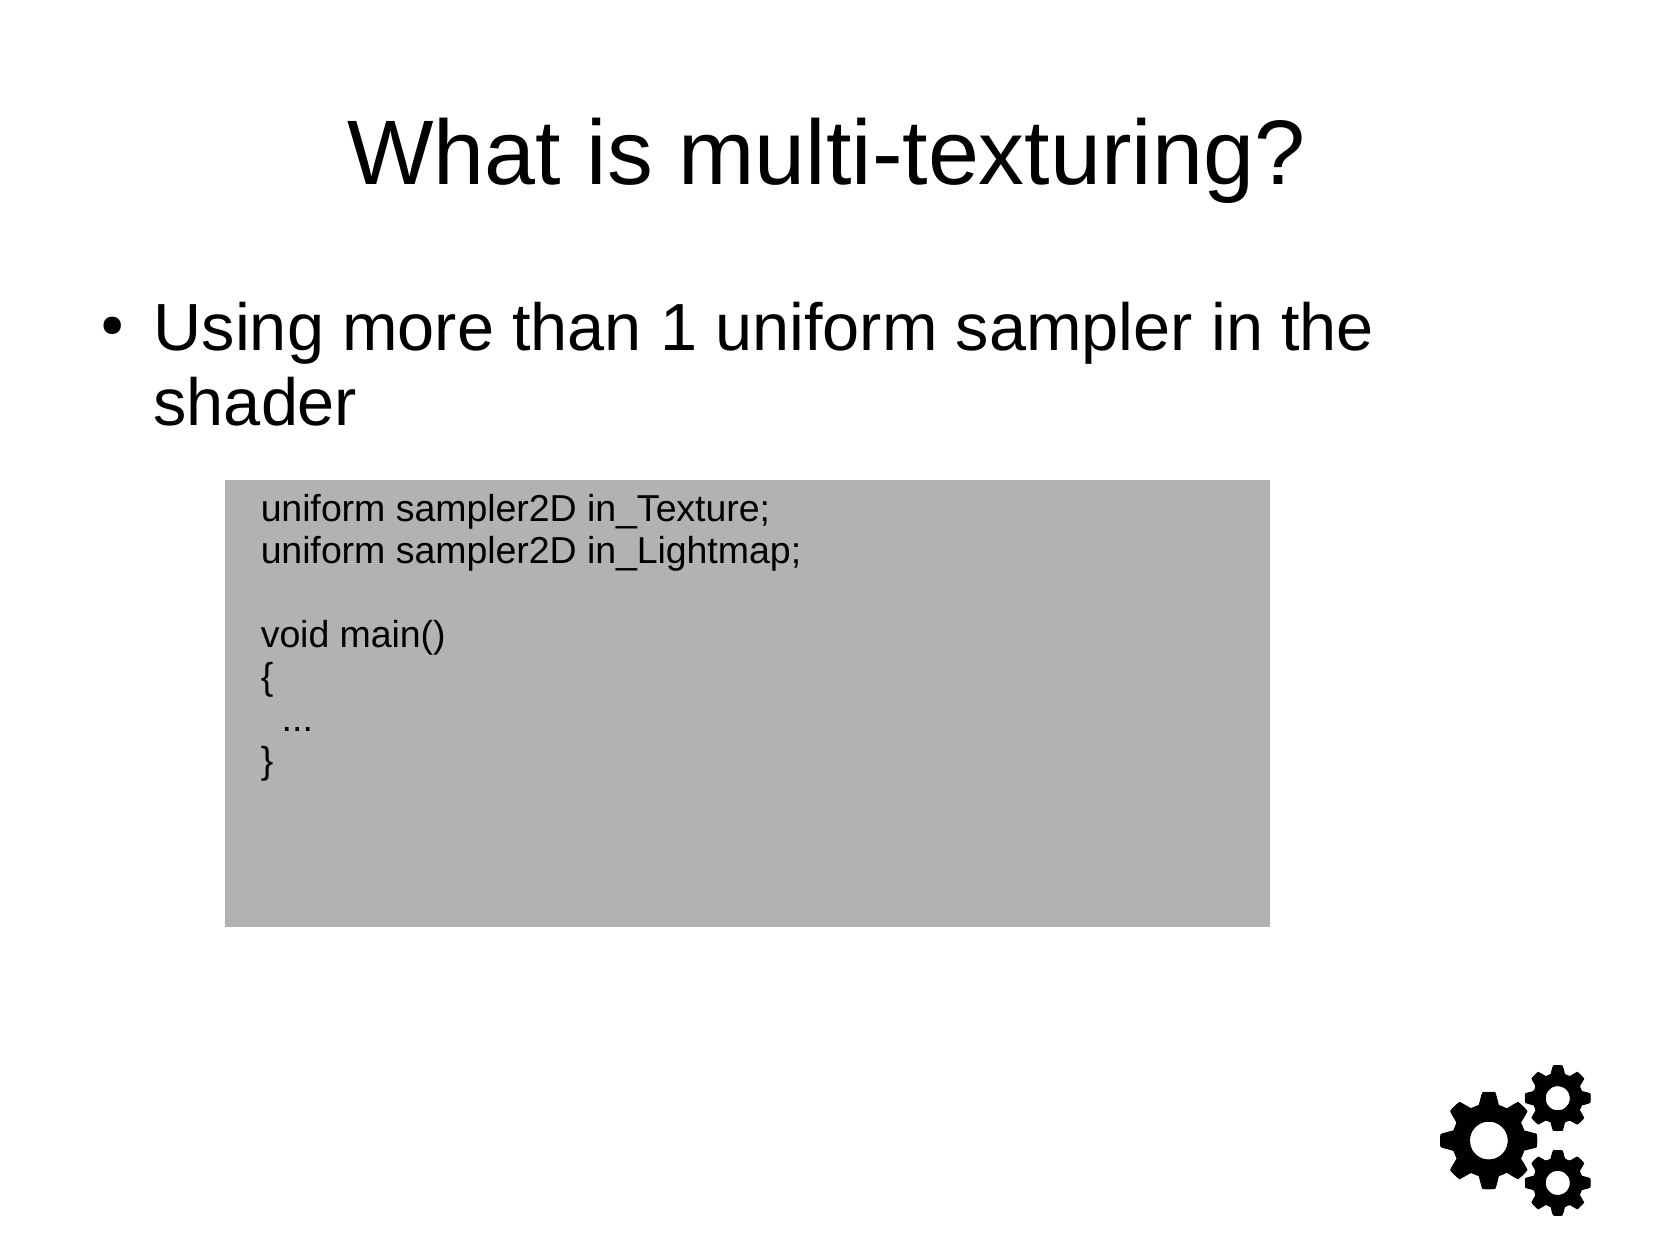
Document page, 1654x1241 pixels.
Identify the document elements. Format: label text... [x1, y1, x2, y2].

list Using more than 1 uniform sampler in the shader [82, 290, 1571, 1010]
text_box uniform sampler2D in_Texture; uniform sampler2D in_Lightmap; void main() { ... } [225, 480, 1270, 927]
picture [1440, 1065, 1591, 1216]
title What is multi-texturing? [82, 49, 1571, 257]
